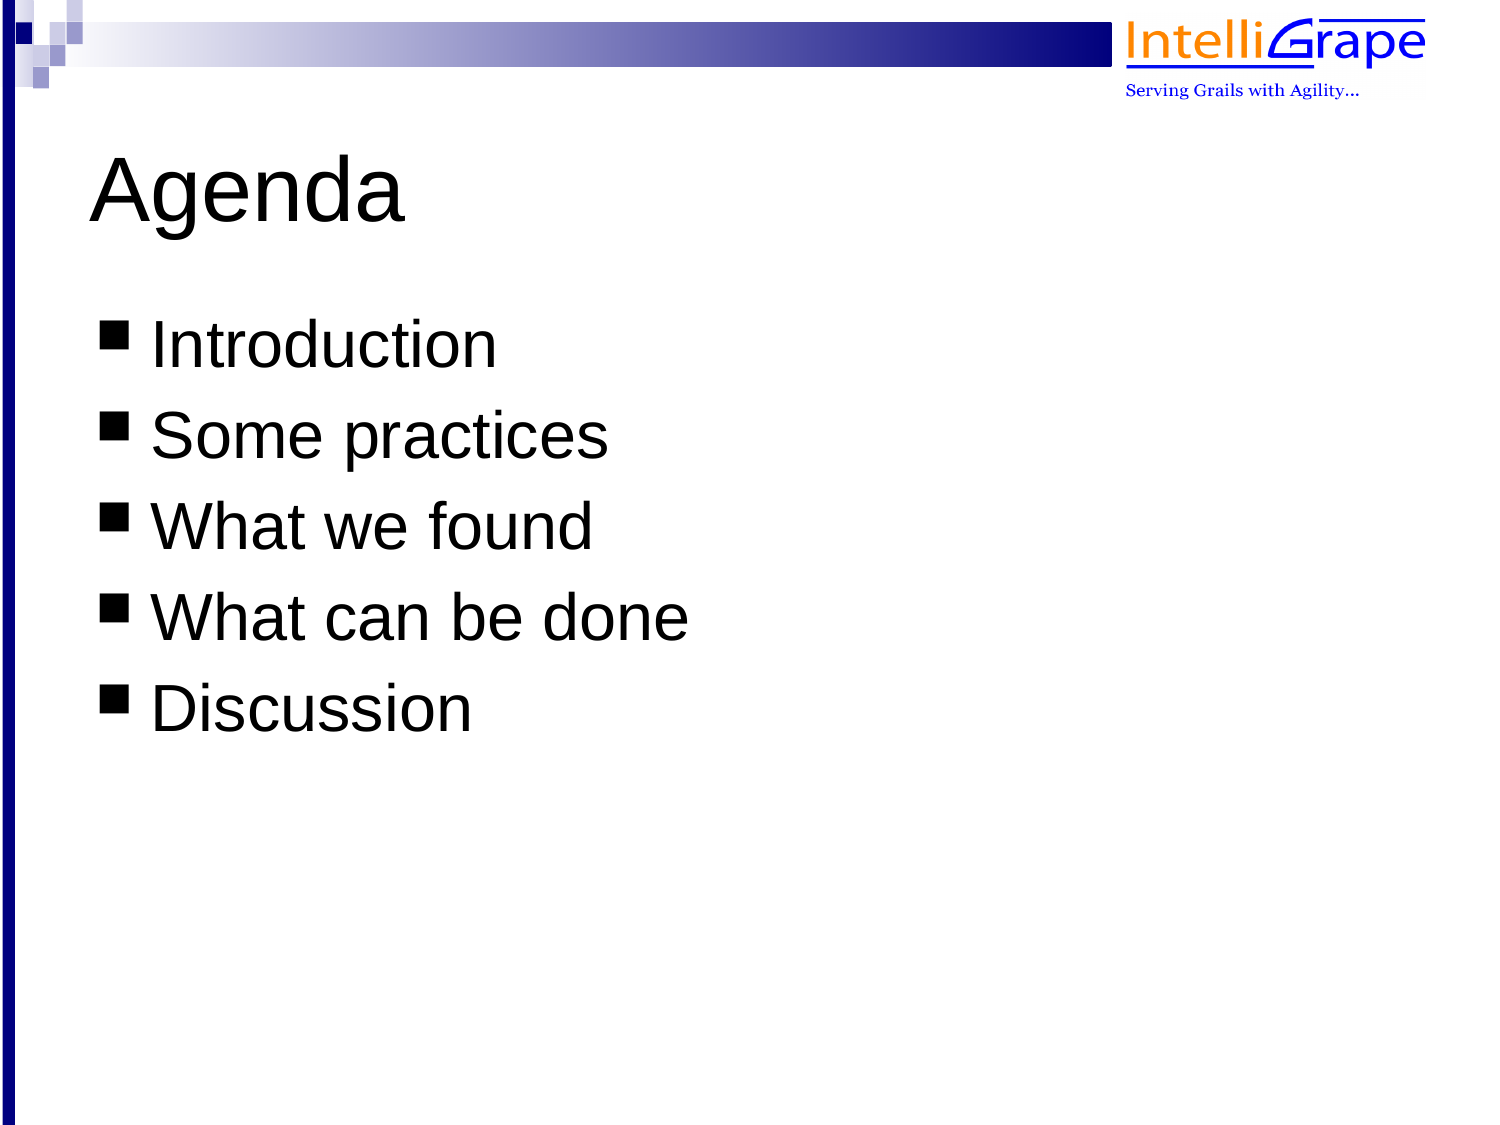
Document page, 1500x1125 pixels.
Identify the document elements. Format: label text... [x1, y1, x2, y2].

text_box Introduction Some practices What we found What can be done Discussion [80, 295, 1431, 933]
text_box Agenda [75, 75, 1426, 301]
picture [1125, 12, 1425, 75]
